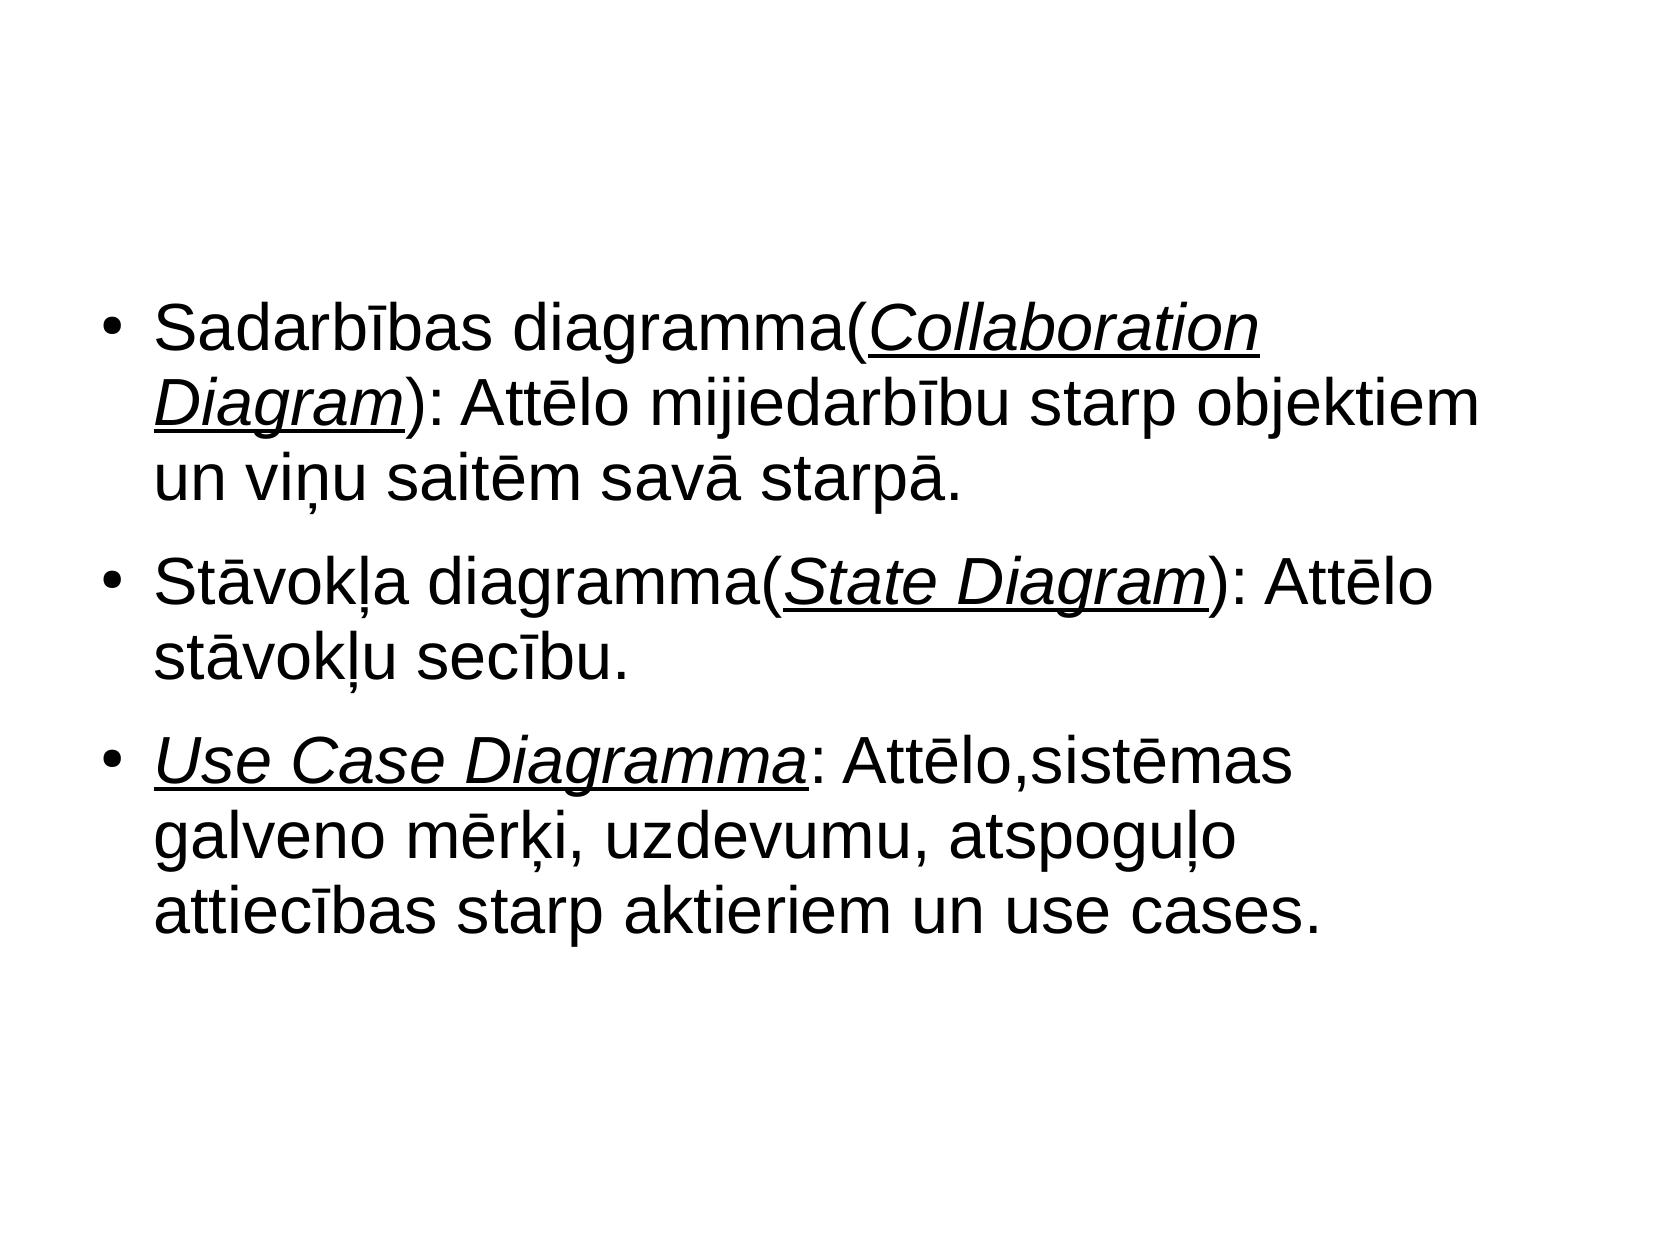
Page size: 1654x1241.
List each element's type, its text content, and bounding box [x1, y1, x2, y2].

list Sadarbības diagramma(Collaboration Diagram): Attēlo mijiedarbību starp objektiem un viņu saitēm savā starpā. Stāvokļa diagramma(State Diagram): Attēlo stāvokļu secību. Use Case Diagramma: Attēlo,sistēmas galveno mērķi, uzdevumu, atspoguļo attiecības starp aktieriem un use cases. [82, 290, 1538, 1010]
